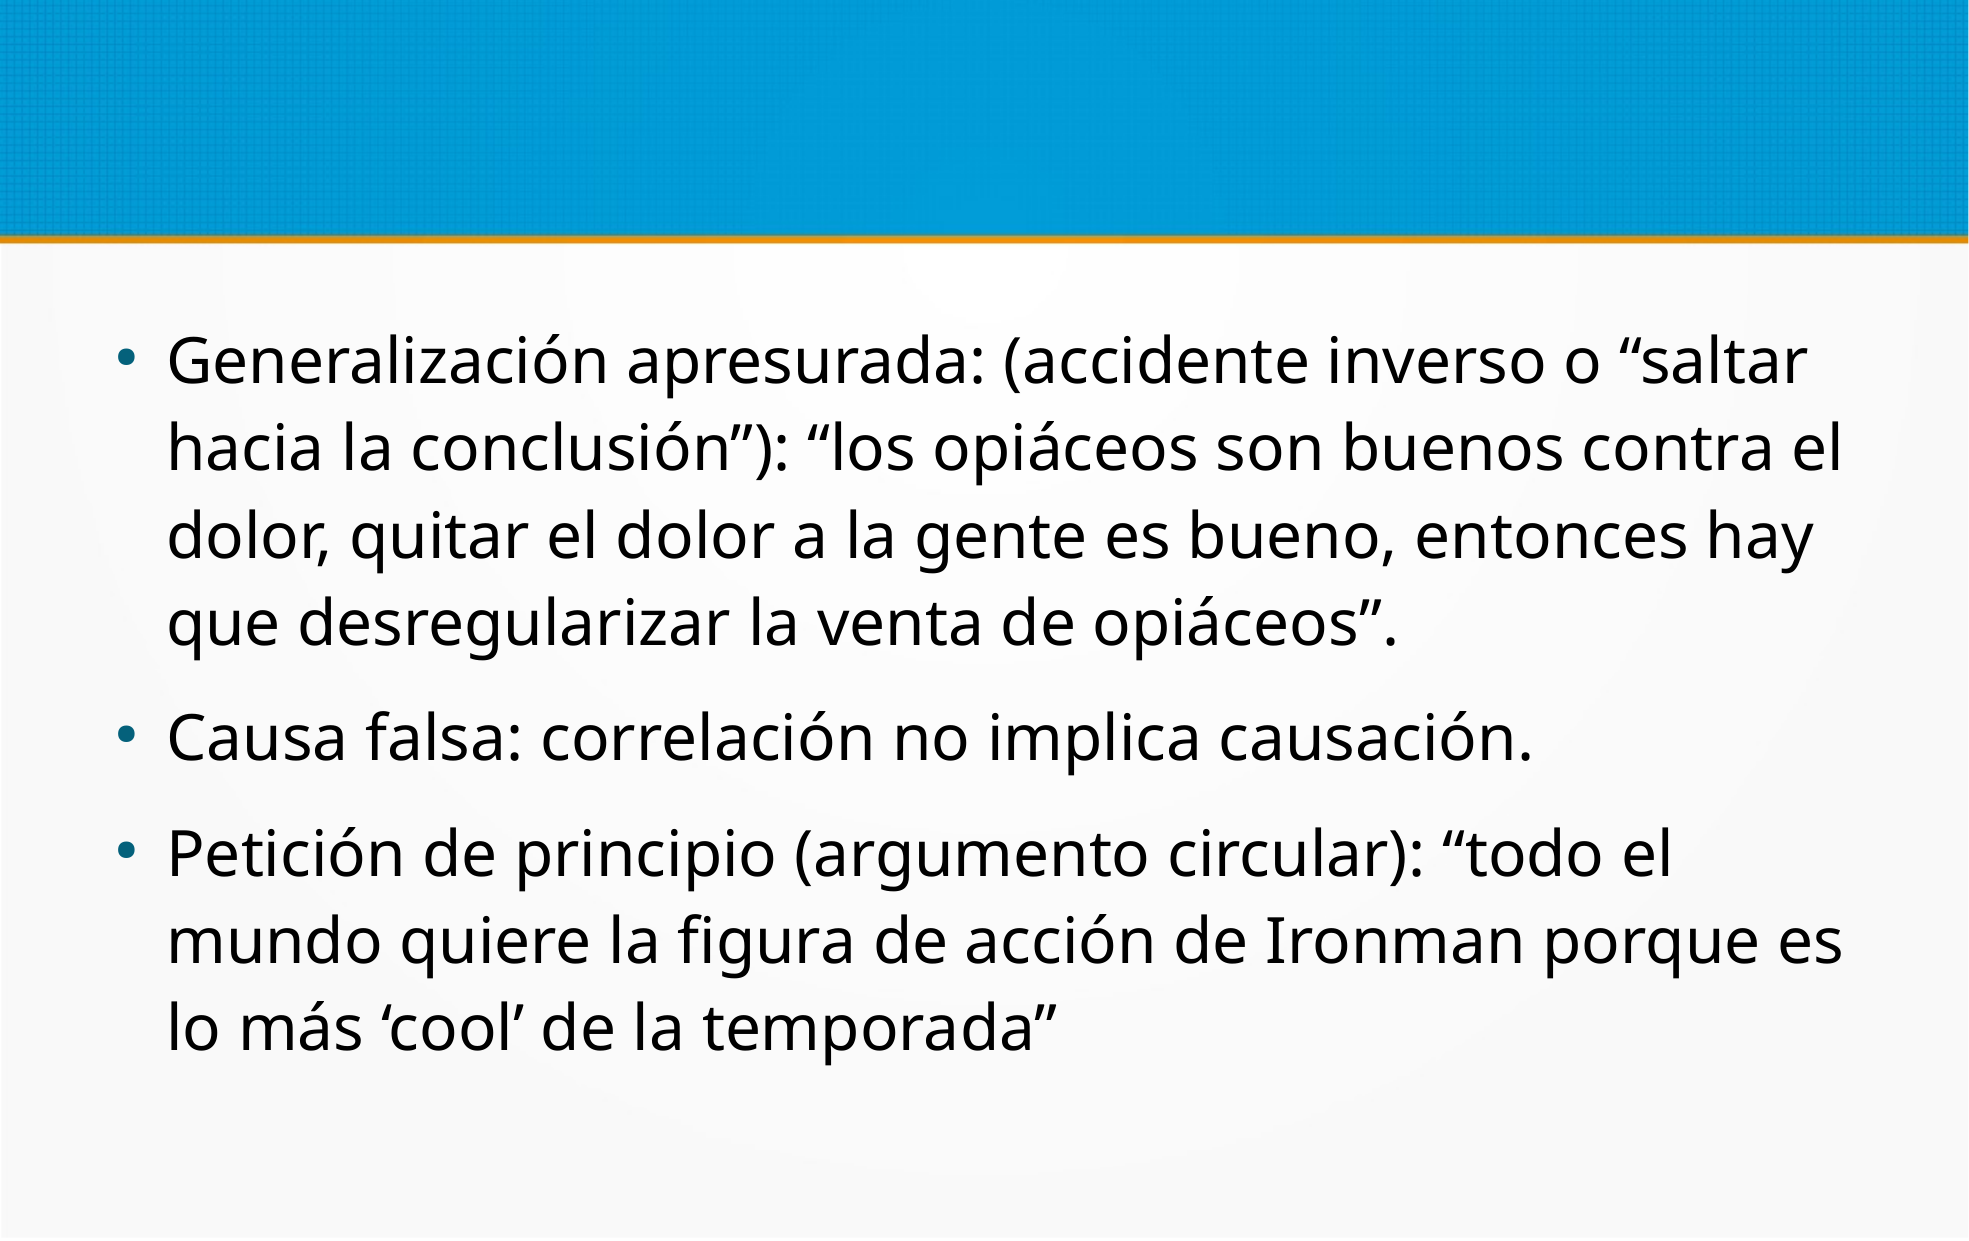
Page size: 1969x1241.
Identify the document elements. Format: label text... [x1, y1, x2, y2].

picture [0, 233, 1969, 1241]
list Generalización apresurada: (accidente inverso o “saltar hacia la conclusión”): “los opiáceos son buenos contra el dolor, quitar el dolor a la gente es bueno, entonces hay que desregularizar la venta de opiáceos”. Causa falsa: correlación no implica causación. Petición de principio (argumento circular): “todo el mundo quiere la figura de acción de Ironman porque es lo más ‘cool’ de la temporada” [98, 315, 1861, 1081]
